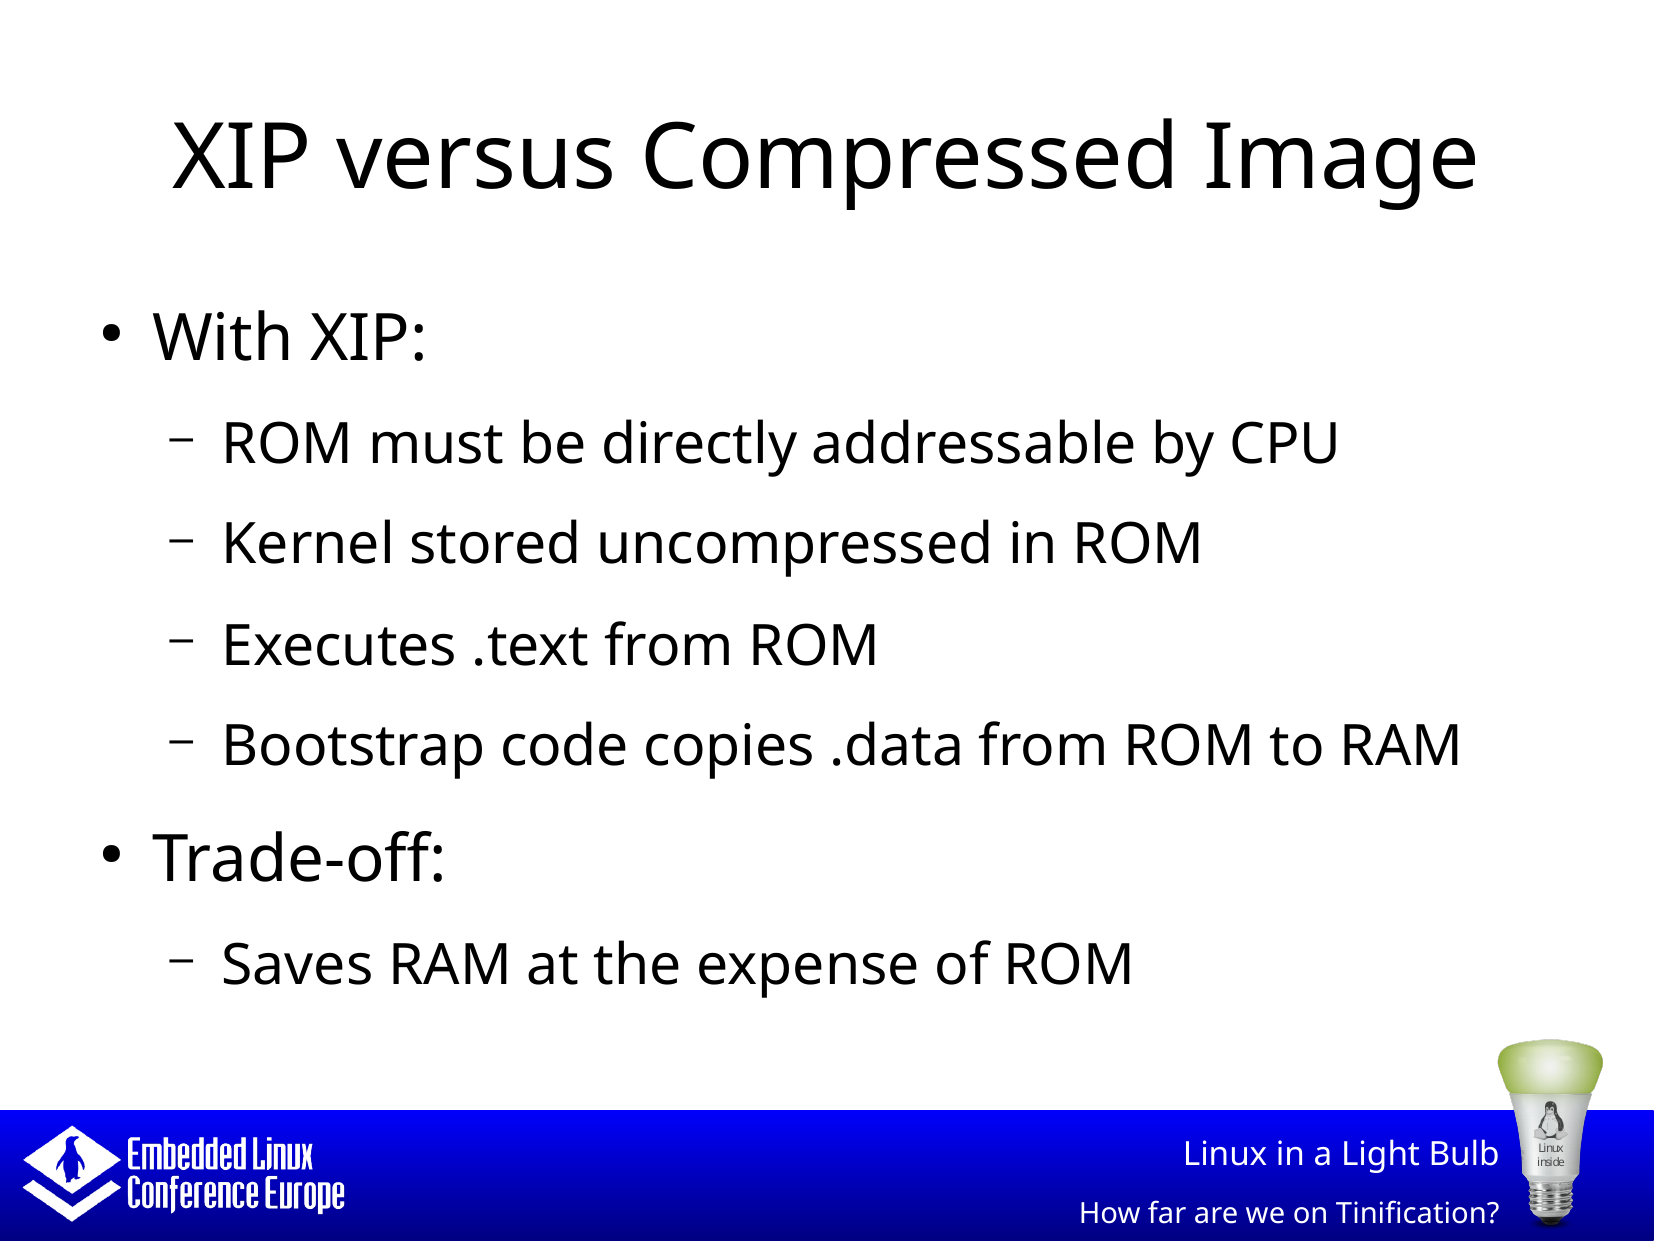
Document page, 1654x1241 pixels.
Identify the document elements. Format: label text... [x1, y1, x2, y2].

title XIP versus Compressed Image [82, 49, 1571, 257]
list With XIP: ROM must be directly addressable by CPU Kernel stored uncompressed in ROM Executes .text from ROM Bootstrap code copies .data from ROM to RAM Trade-off: Saves RAM at the expense of ROM [82, 290, 1571, 1010]
picture [18, 1120, 349, 1226]
